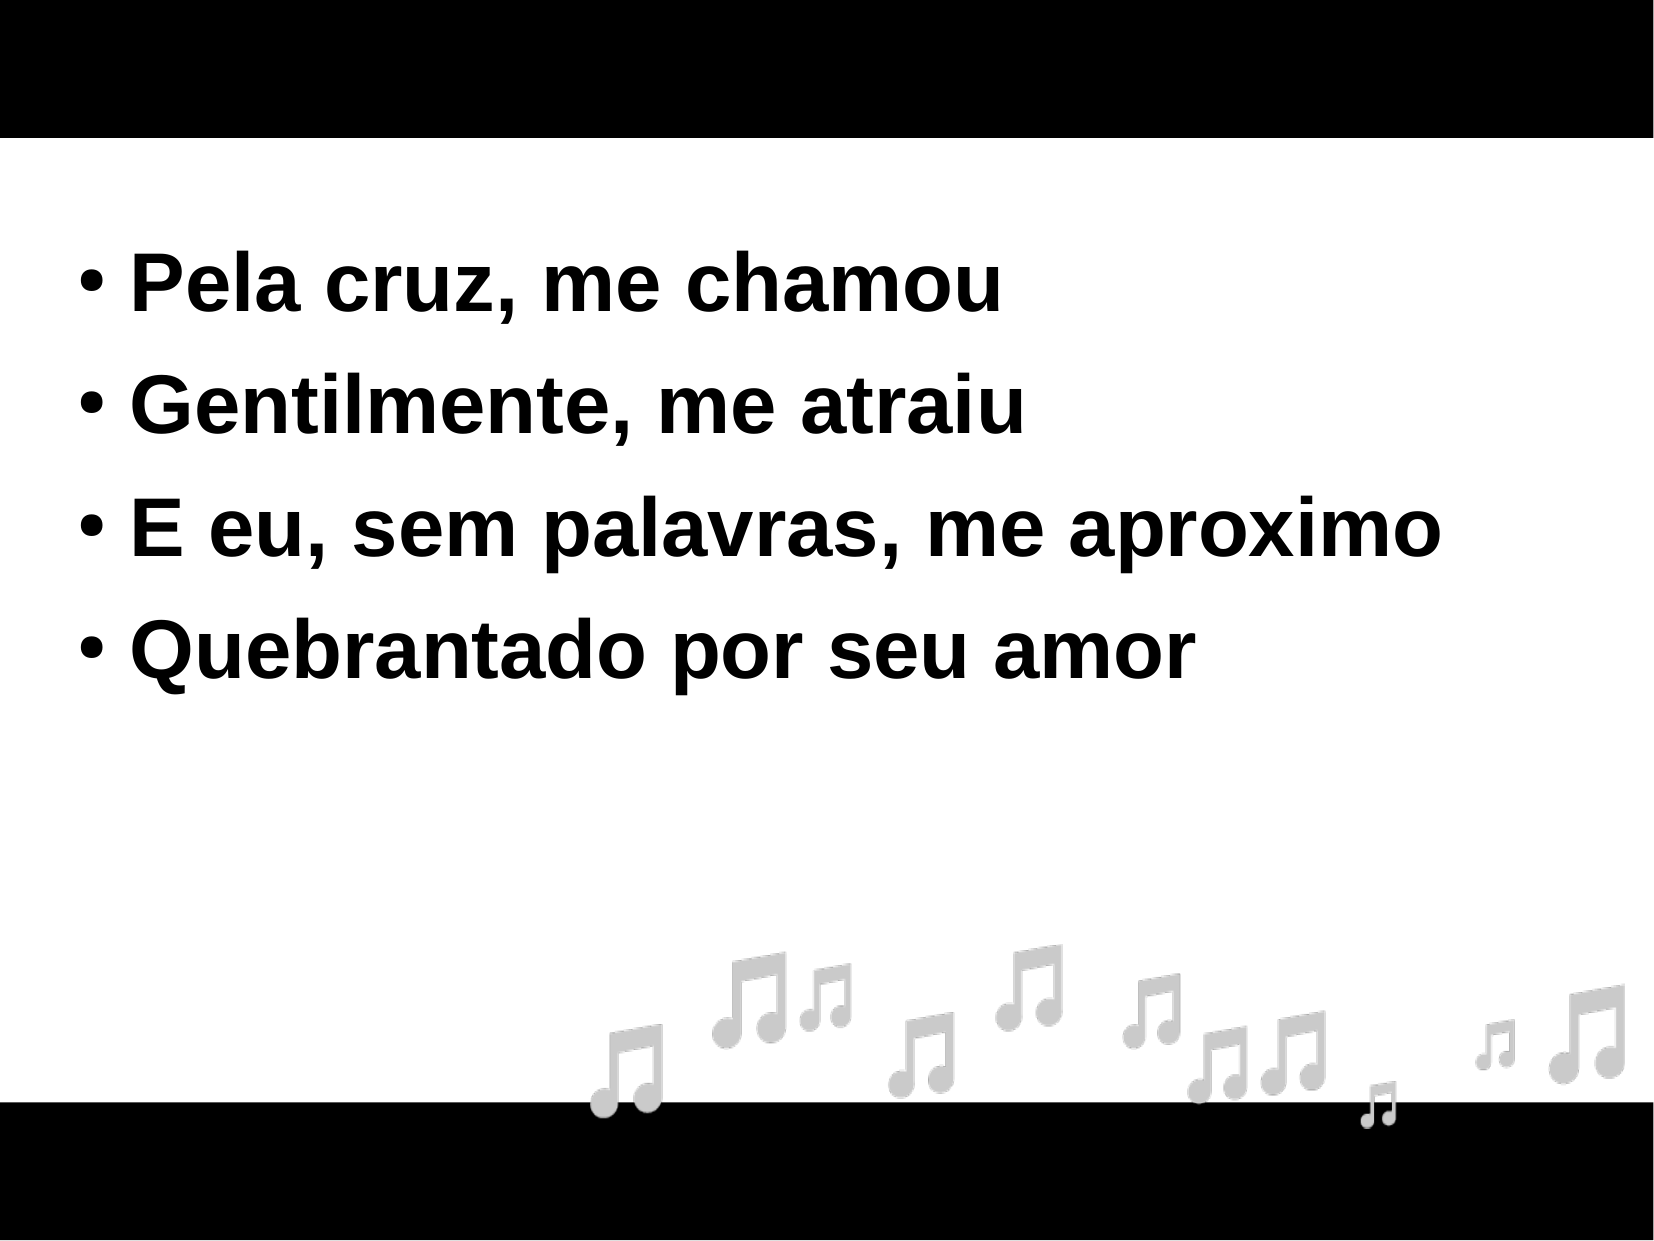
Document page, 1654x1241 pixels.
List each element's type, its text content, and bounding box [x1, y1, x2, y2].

list Pela cruz, me chamou Gentilmente, me atraiu E eu, sem palavras, me aproximo Quebrantado por seu amor [59, 236, 1595, 1024]
